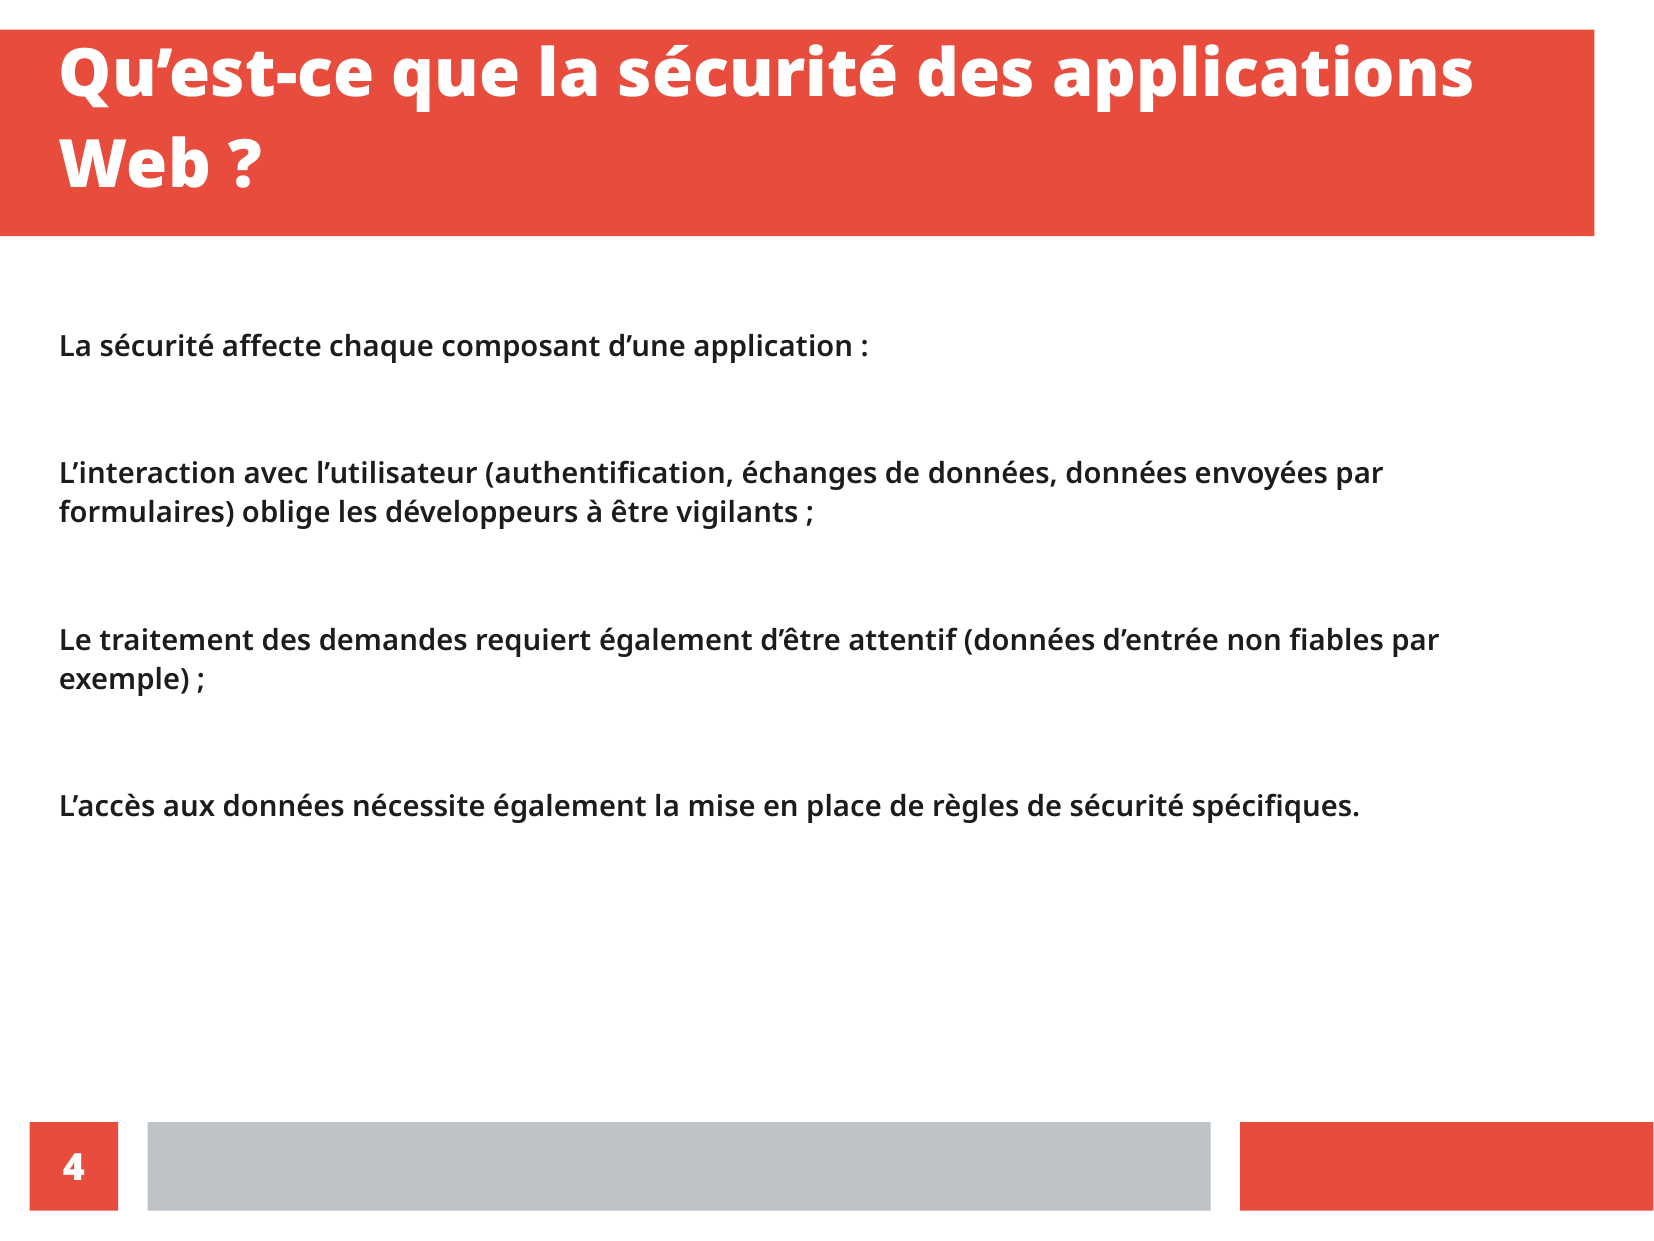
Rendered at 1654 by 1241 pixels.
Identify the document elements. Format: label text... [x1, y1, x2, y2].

title Qu’est-ce que la sécurité des applications Web ? [59, 59, 1595, 207]
list La sécurité affecte chaque composant d’une application : L’interaction avec l’utilisateur (authentification, échanges de données, données envoyées par formulaires) oblige les développeurs à être vigilants ; Le traitement des demandes requiert également d’être attentif (données d’entrée non fiables par exemple) ; L’accès aux données nécessite également la mise en place de règles de sécurité spécifiques. [59, 324, 1565, 1093]
